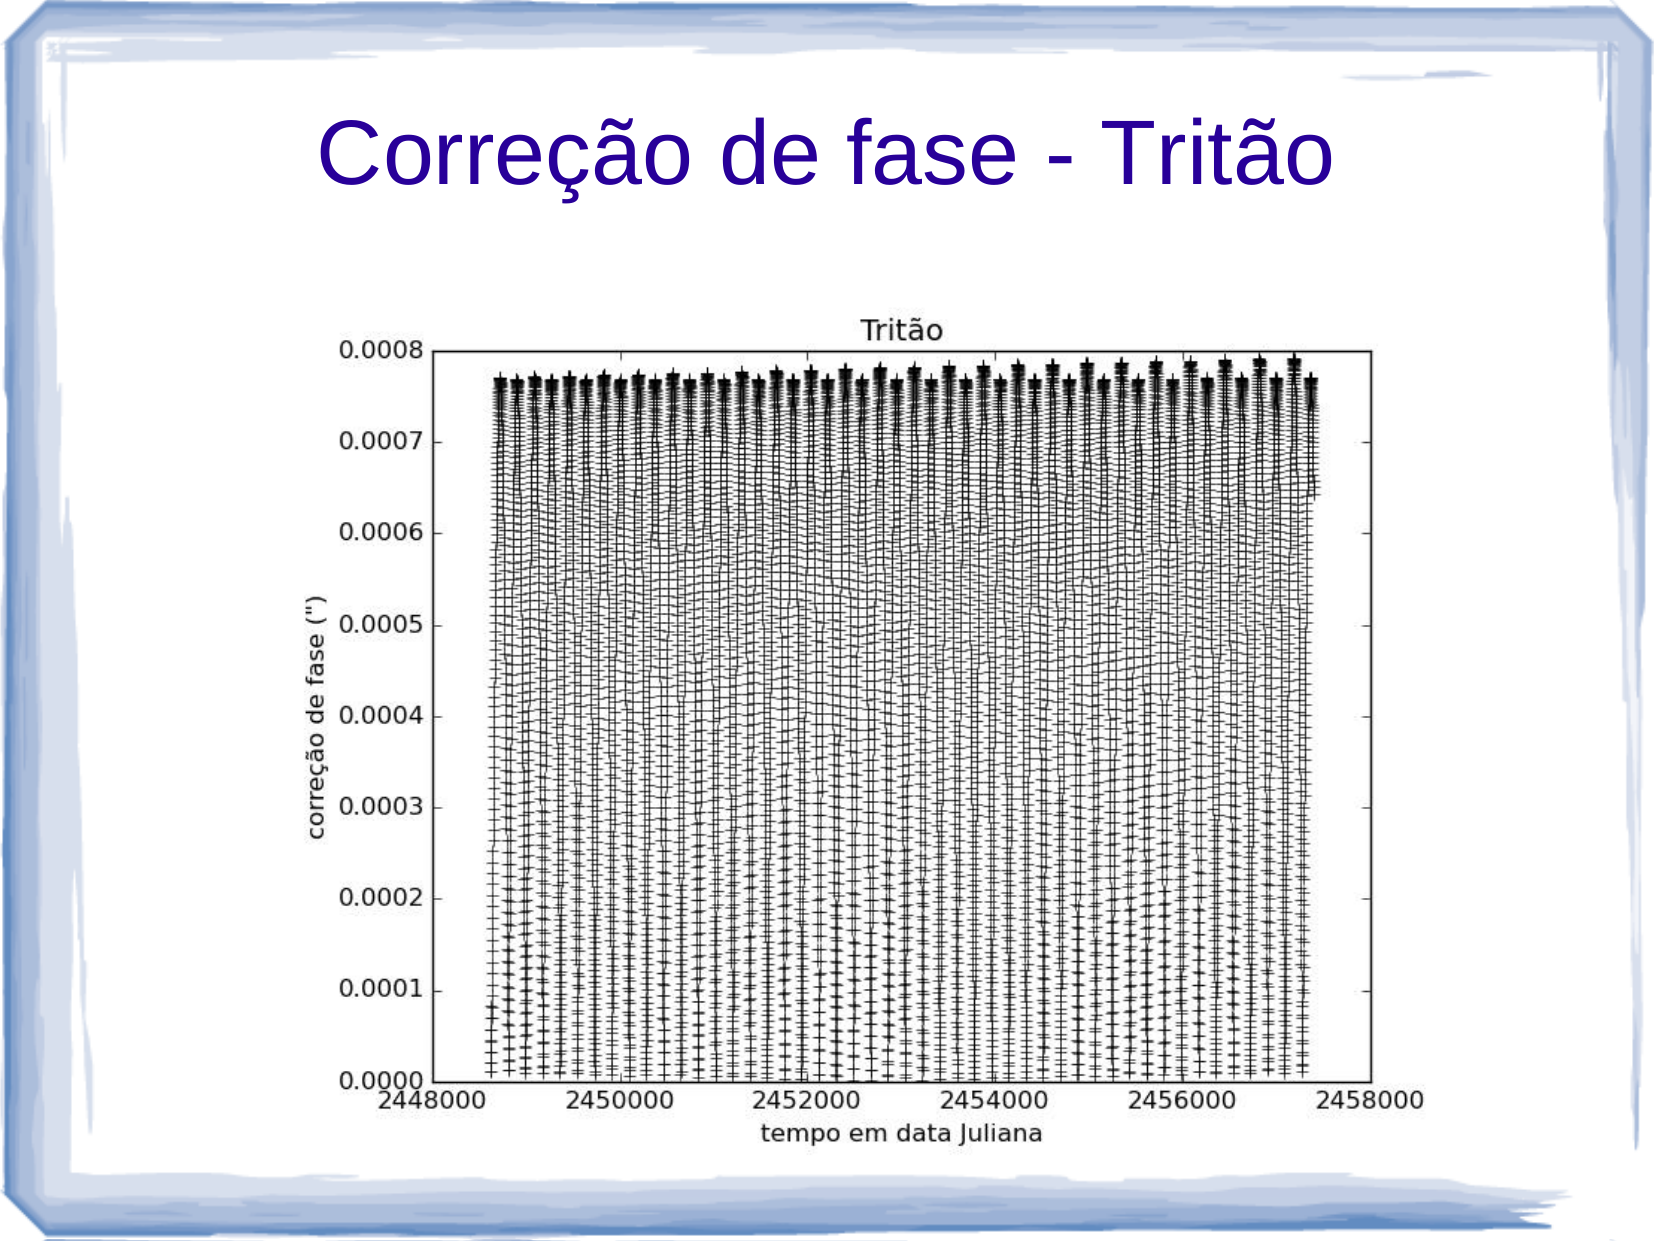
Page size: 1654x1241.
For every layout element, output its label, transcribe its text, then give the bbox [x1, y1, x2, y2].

title Correção de fase - Tritão [82, 49, 1571, 257]
picture [0, 0, 1654, 1241]
